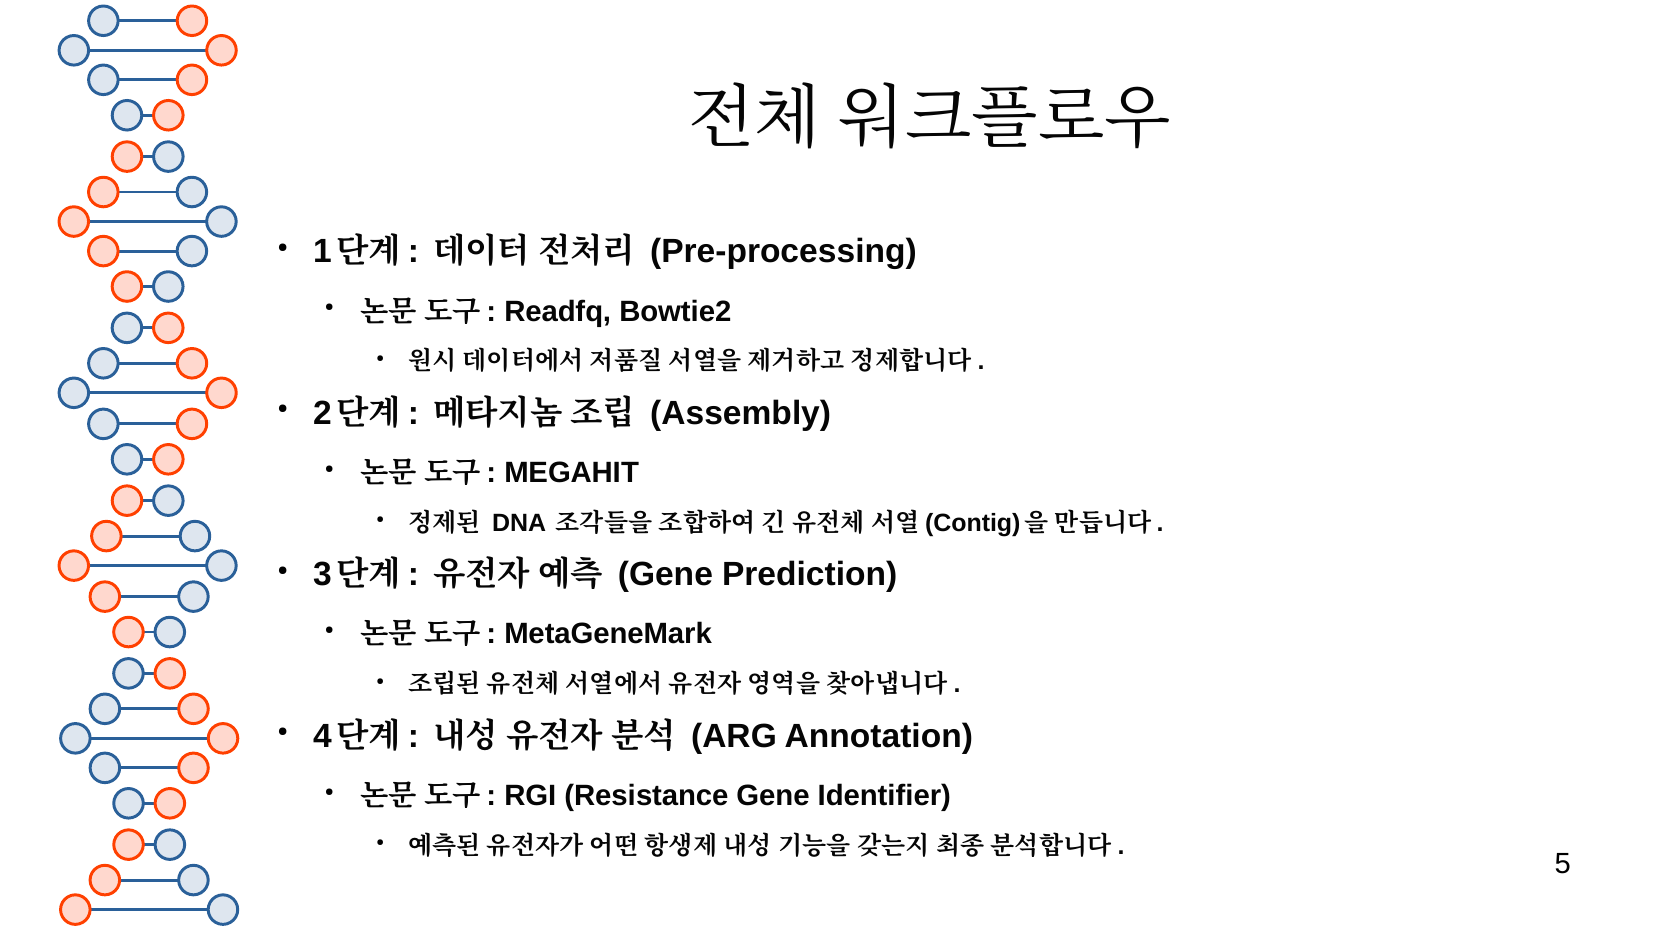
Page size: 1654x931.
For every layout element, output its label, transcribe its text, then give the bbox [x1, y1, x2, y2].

title 전체 워크플로우 [265, 35, 1595, 189]
list 1단계: 데이터 전처리 (Pre-processing) 논문 도구: Readfq, Bowtie2 원시 데이터에서 저품질 서열을 제거하고 정제합니다. 2단계: 메타지놈 조립 (Assembly) 논문 도구: MEGAHIT 정제된 DNA 조각들을 조합하여 긴 유전체 서열(Contig)을 만듭니다. 3단계: 유전자 예측 (Gene Prediction) 논문 도구: MetaGeneMark 조립된 유전체 서열에서 유전자 영역을 찾아냅니다. 4단계: 내성 유전자 분석 (ARG Annotation) 논문 도구: RGI (Resistance Gene Identifier) 예측된 유전자가 어떤 항생제 내성 기능을 갖는지 최종 분석합니다. [265, 224, 1595, 863]
